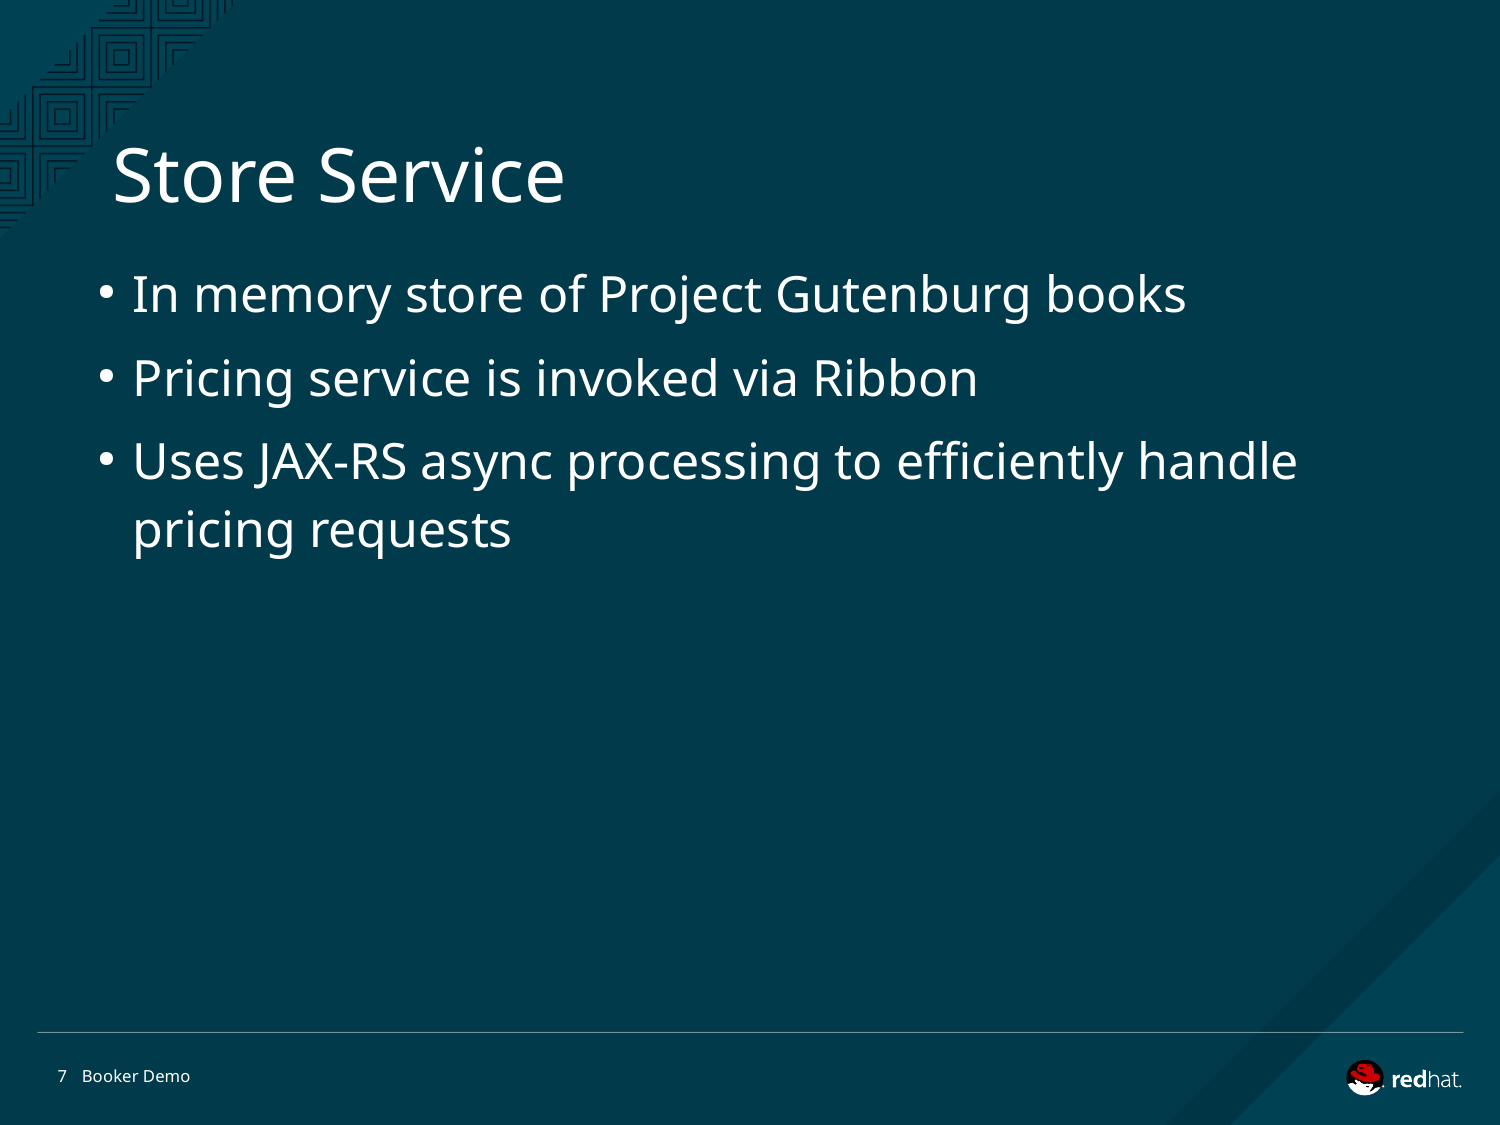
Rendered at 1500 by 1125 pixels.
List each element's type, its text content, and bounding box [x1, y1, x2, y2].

title Store Service [112, 0, 1388, 225]
text_box In memory store of Project Gutenburg books Pricing service is invoked via Ribbon Uses JAX-RS async processing to efficiently handle pricing requests [97, 259, 1441, 961]
